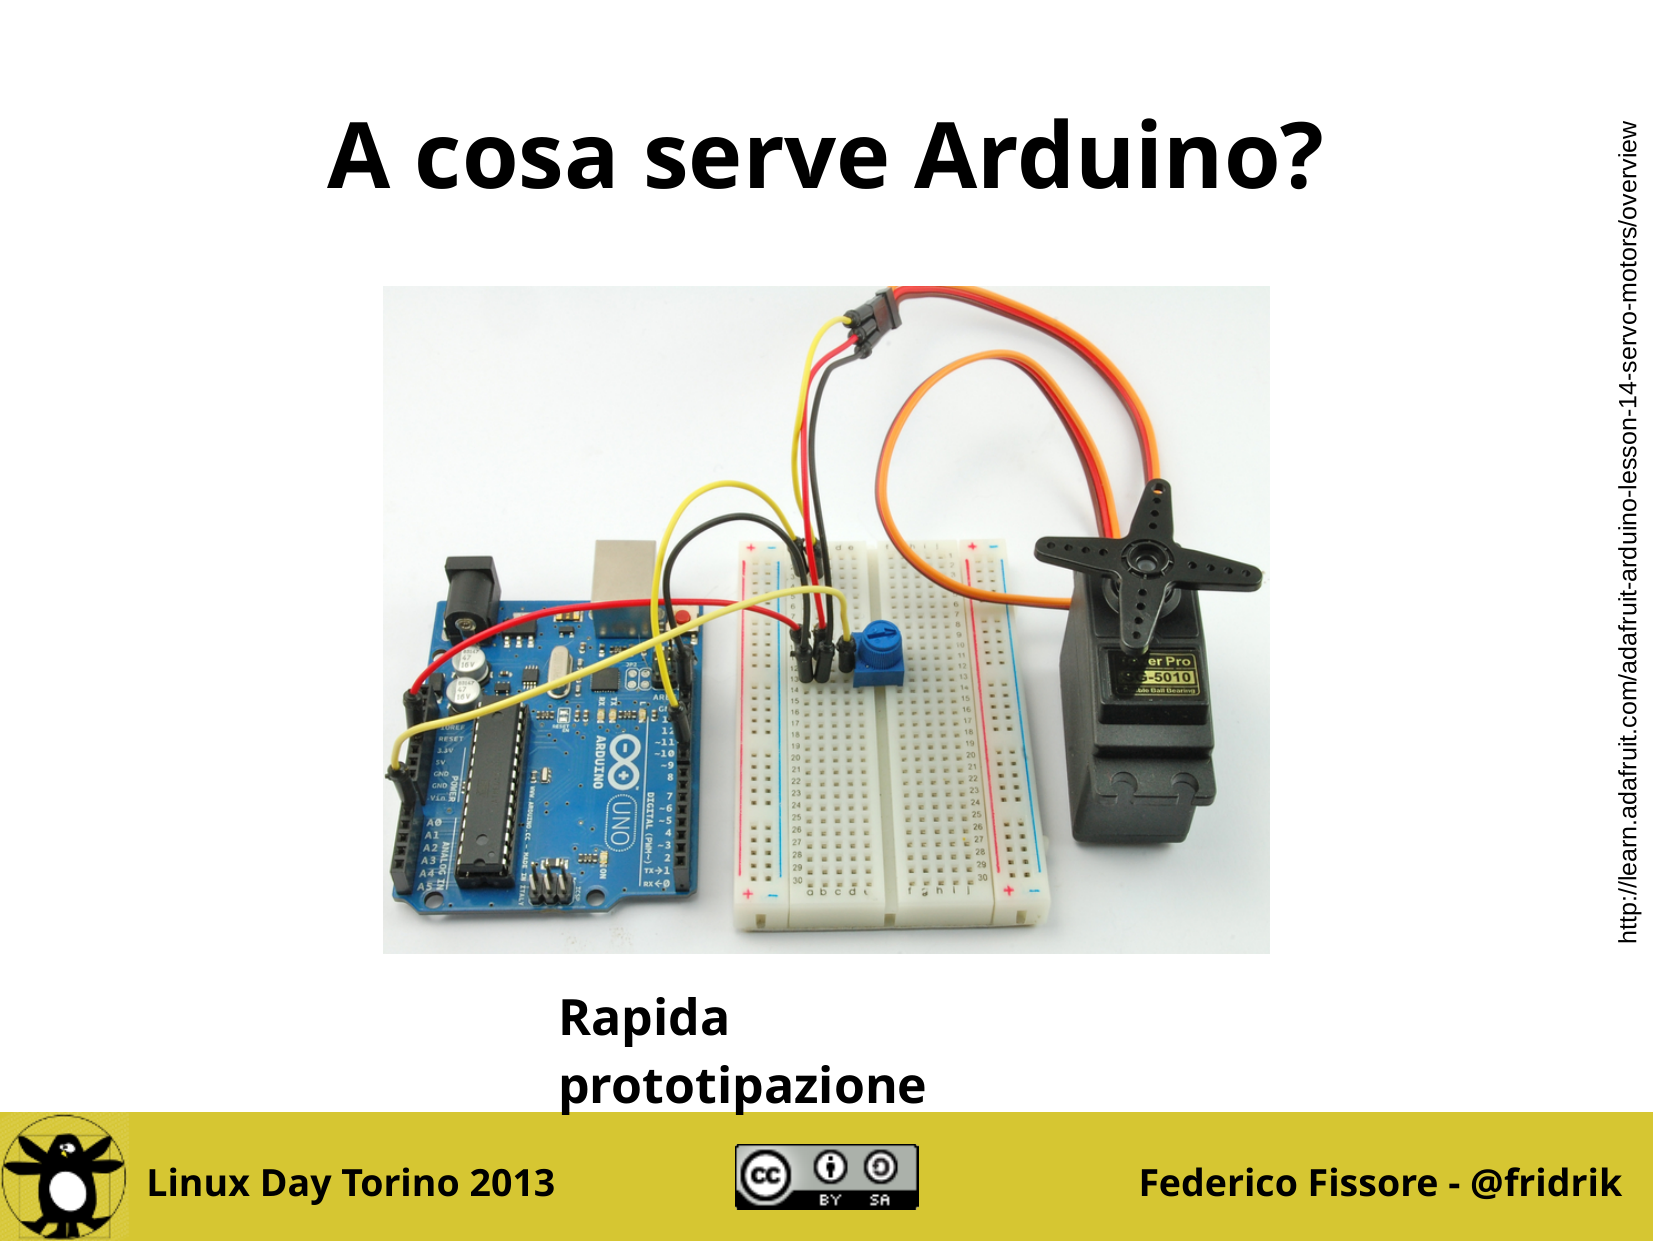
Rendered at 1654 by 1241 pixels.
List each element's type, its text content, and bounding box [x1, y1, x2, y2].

picture [0, 1112, 1653, 1241]
picture [383, 286, 1270, 954]
text_box http://learn.adafruit.com/adafruit-arduino-lesson-14-servo-motors/overview [1606, 106, 1650, 960]
text_box Federico Fissore - @fridrik [1123, 1148, 1627, 1206]
title A cosa serve Arduino? [82, 49, 1571, 257]
text_box Rapida prototipazione [543, 974, 1111, 1046]
text_box Linux Day Torino 2013 [131, 1148, 553, 1206]
